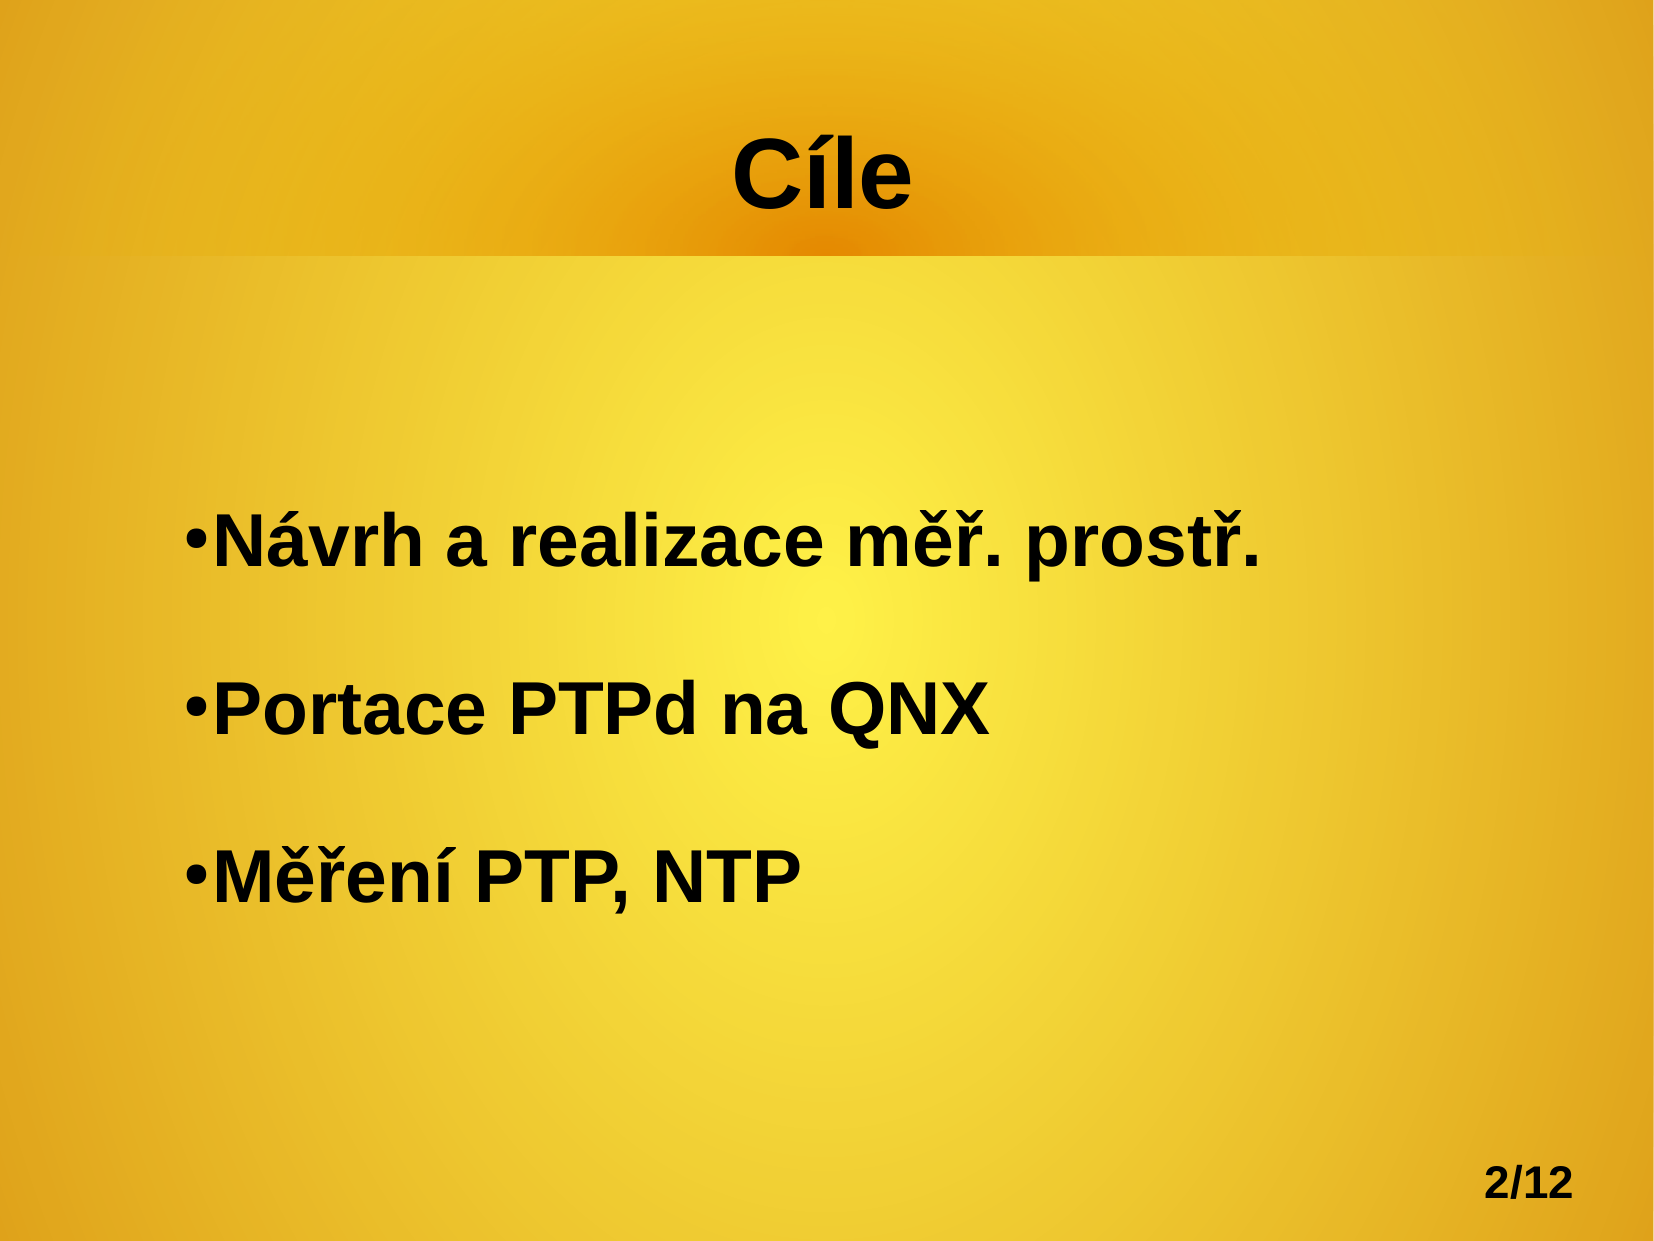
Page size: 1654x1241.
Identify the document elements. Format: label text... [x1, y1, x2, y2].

subtitle Návrh a realizace měř. prostř. Portace PTPd na QNX Měření PTP, NTP [177, 306, 1519, 1027]
title Cíle [78, 70, 1567, 278]
text_box <číslo>/12 [1501, 1149, 1654, 1220]
